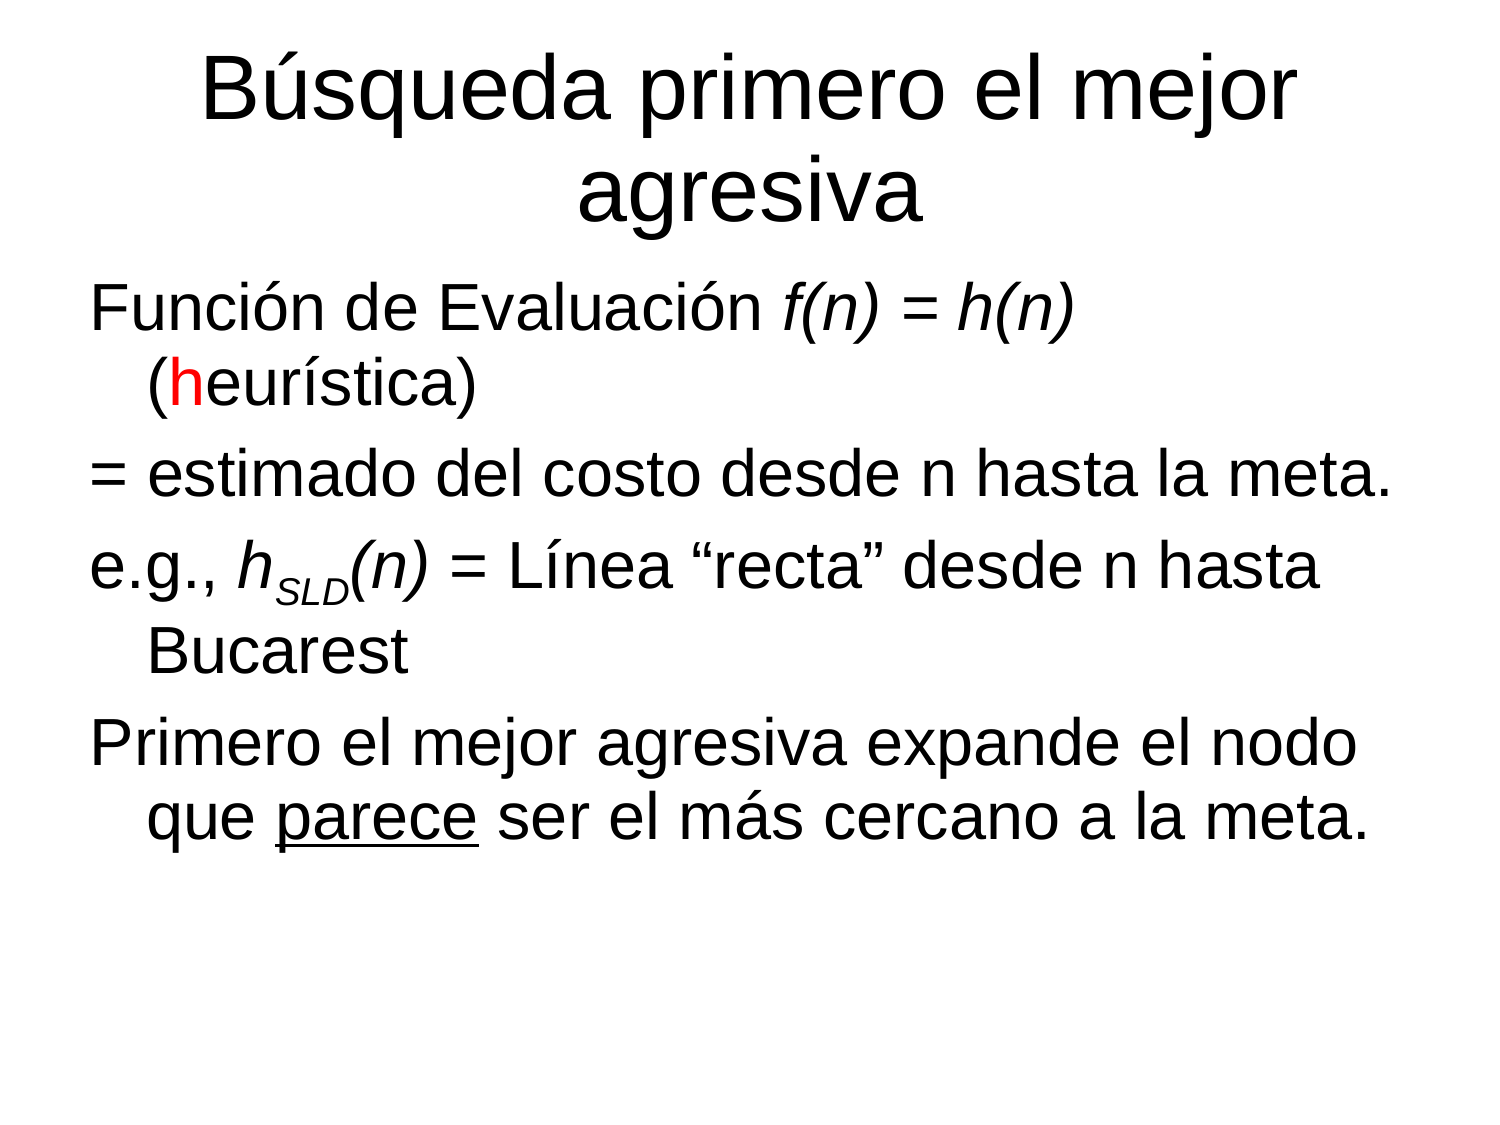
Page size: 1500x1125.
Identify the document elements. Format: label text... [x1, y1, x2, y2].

title Búsqueda primero el mejor agresiva [75, 24, 1426, 254]
list Función de Evaluación f(n) = h(n) (heurística) = estimado del costo desde n hasta la meta. e.g., hSLD(n) = Línea “recta” desde n hasta Bucarest Primero el mejor agresiva expande el nodo que parece ser el más cercano a la meta. [75, 262, 1426, 1038]
